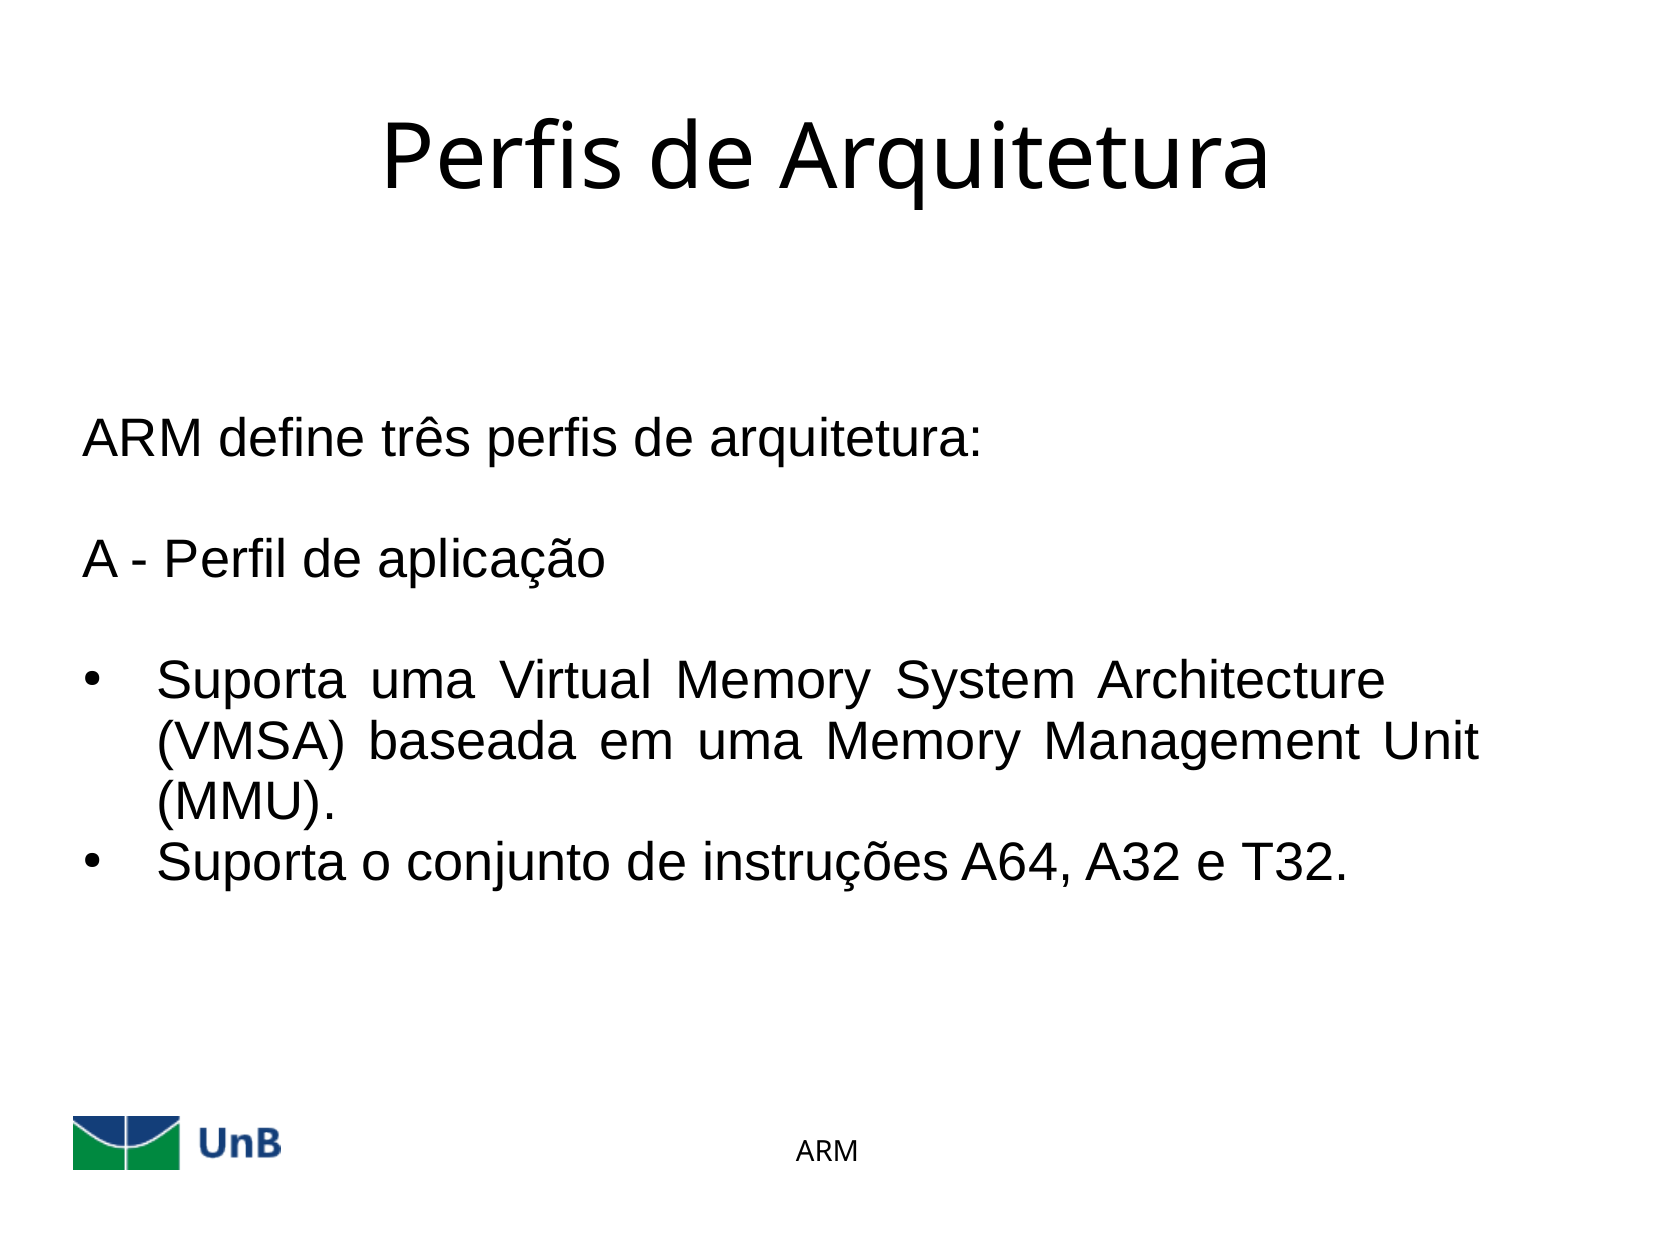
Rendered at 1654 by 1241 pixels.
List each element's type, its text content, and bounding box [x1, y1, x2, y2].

picture [73, 1116, 281, 1170]
subtitle ARM define três perfis de arquitetura: A - Perfil de aplicação Suporta uma Virtual Memory System Architecture (VMSA) baseada em uma Memory Management Unit (MMU). Suporta o conjunto de instruções A64, A32 e T32. [82, 231, 1538, 1069]
title Perfis de Arquitetura [82, 49, 1571, 257]
